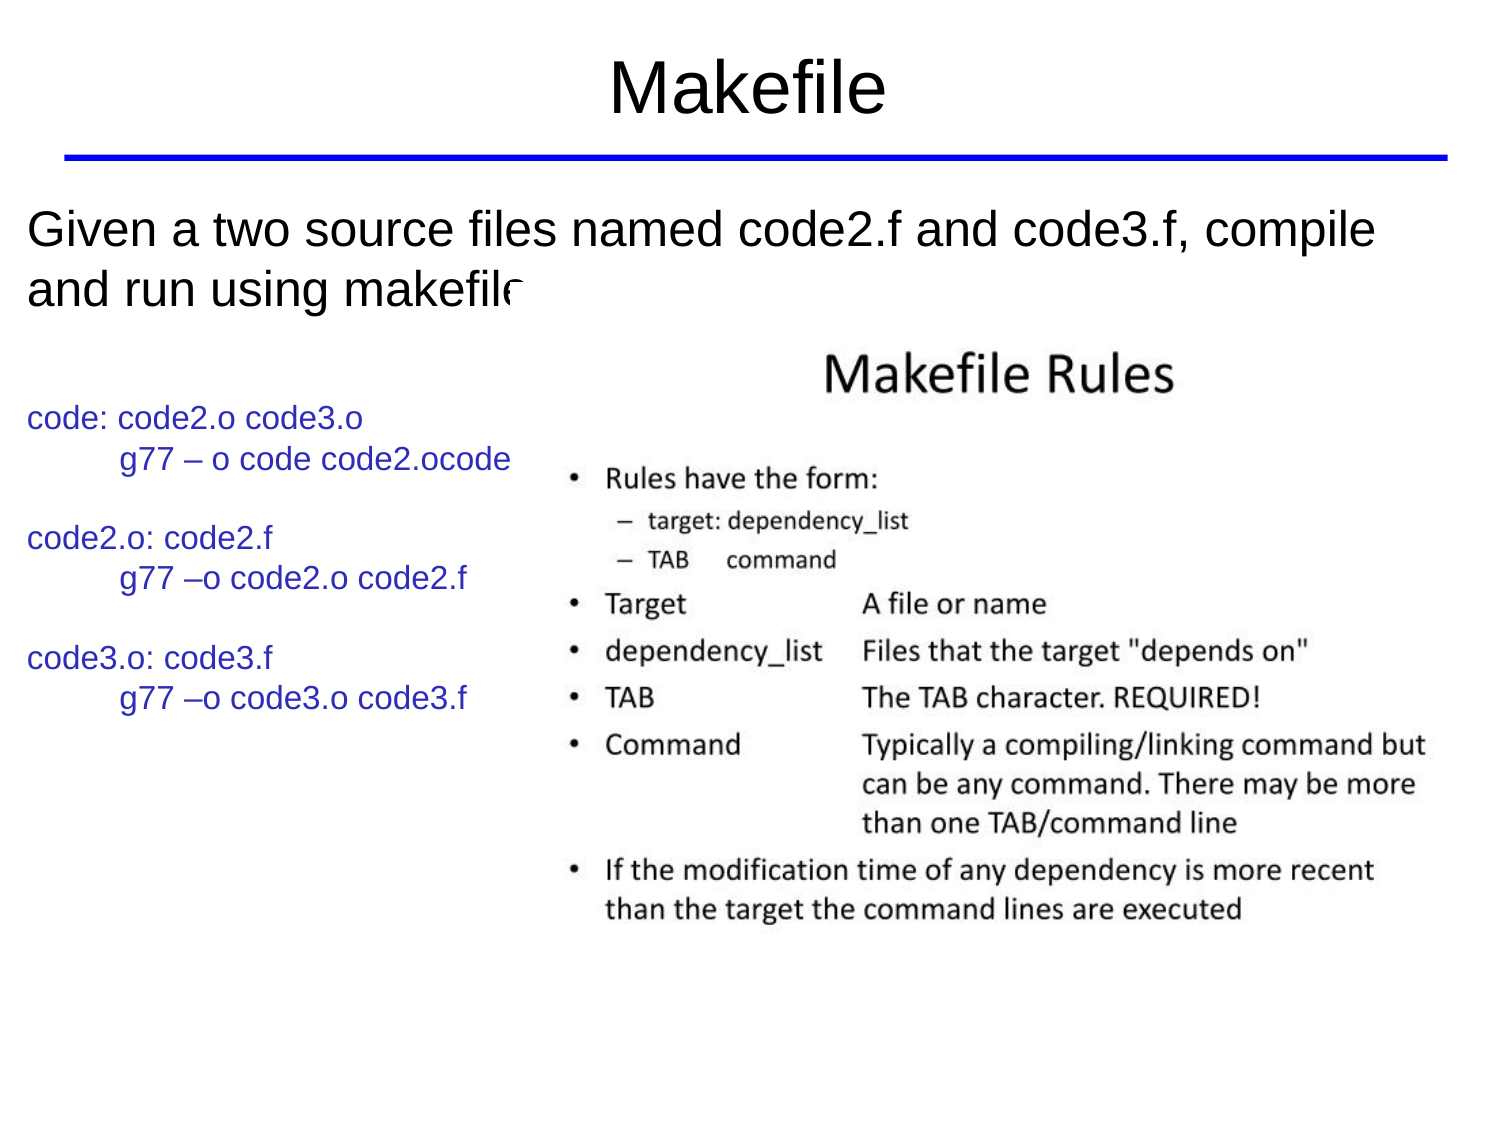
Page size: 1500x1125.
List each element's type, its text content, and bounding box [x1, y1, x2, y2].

picture [510, 282, 1488, 1016]
title Makefile [115, 21, 1382, 147]
list Given a two source files named code2.f and code3.f, compile and run using makefile code: code2.o code3.o g77 – o code code2.ocode3.o code2.o: code2.f g77 –o code2.o code2.f code3.o: code3.f g77 –o code3.o code3.f [11, 189, 1420, 315]
